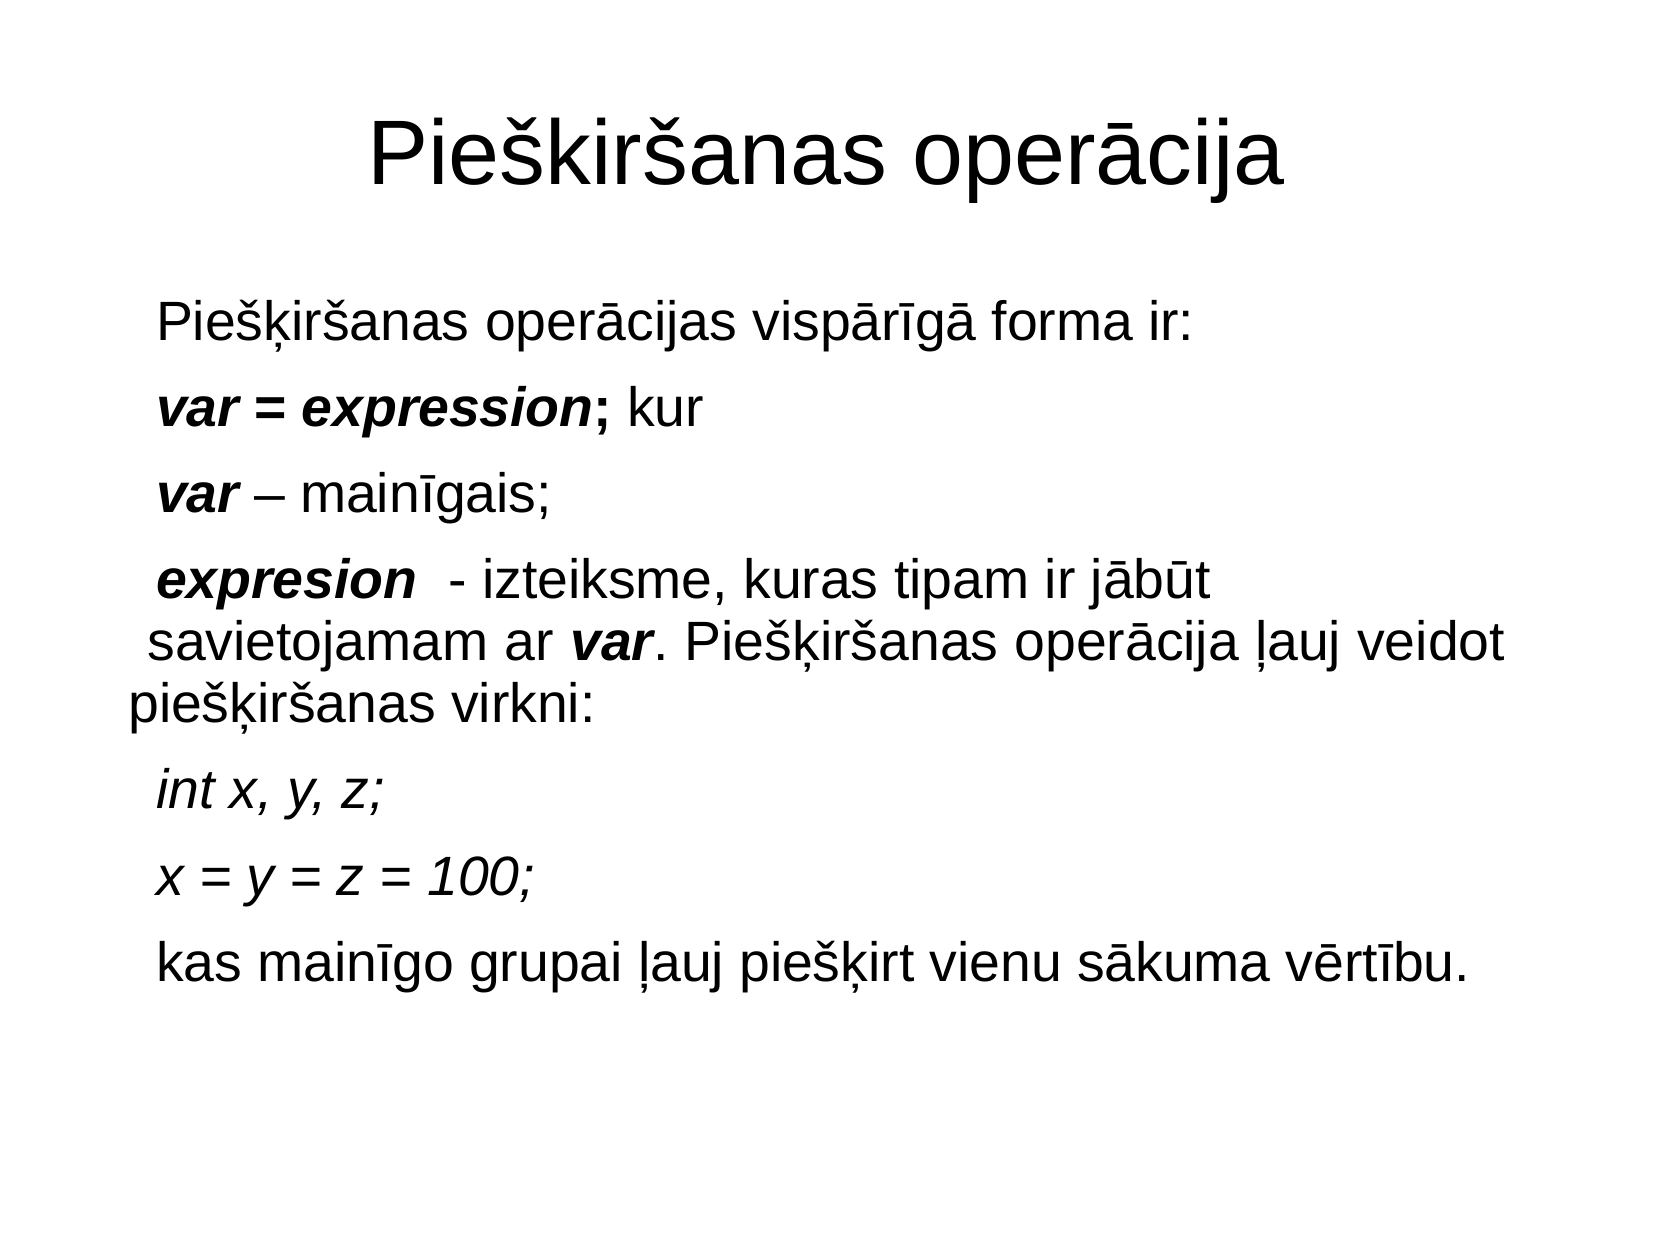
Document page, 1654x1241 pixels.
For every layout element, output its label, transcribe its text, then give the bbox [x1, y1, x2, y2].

list Piešķiršanas operācijas vispārīgā forma ir: var = expression; kur var – mainīgais; expresion - izteiksme, kuras tipam ir jābūt savietojamam ar var. Piešķiršanas operācija ļauj veidot piešķiršanas virkni: int x, y, z; x = y = z = 100; kas mainīgo grupai ļauj piešķirt vienu sākuma vērtību. [82, 290, 1538, 1010]
title Pieškiršanas operācija [82, 49, 1571, 257]
